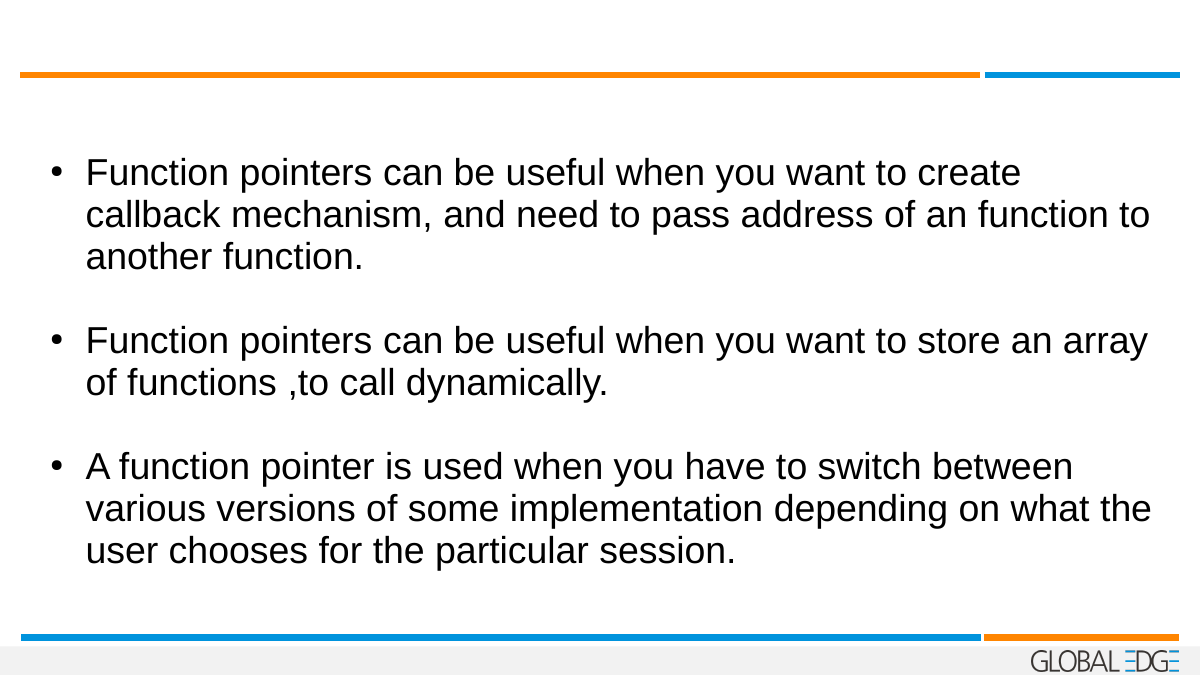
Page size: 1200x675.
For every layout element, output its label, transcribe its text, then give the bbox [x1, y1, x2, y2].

picture [1031, 650, 1179, 672]
text_box Function pointers can be useful when you want to create callback mechanism, and need to pass address of an function to another function. Function pointers can be useful when you want to store an array of functions ,to call dynamically. A function pointer is used when you have to switch between various versions of some implementation depending on what the user chooses for the particular session. [35, 144, 1170, 579]
